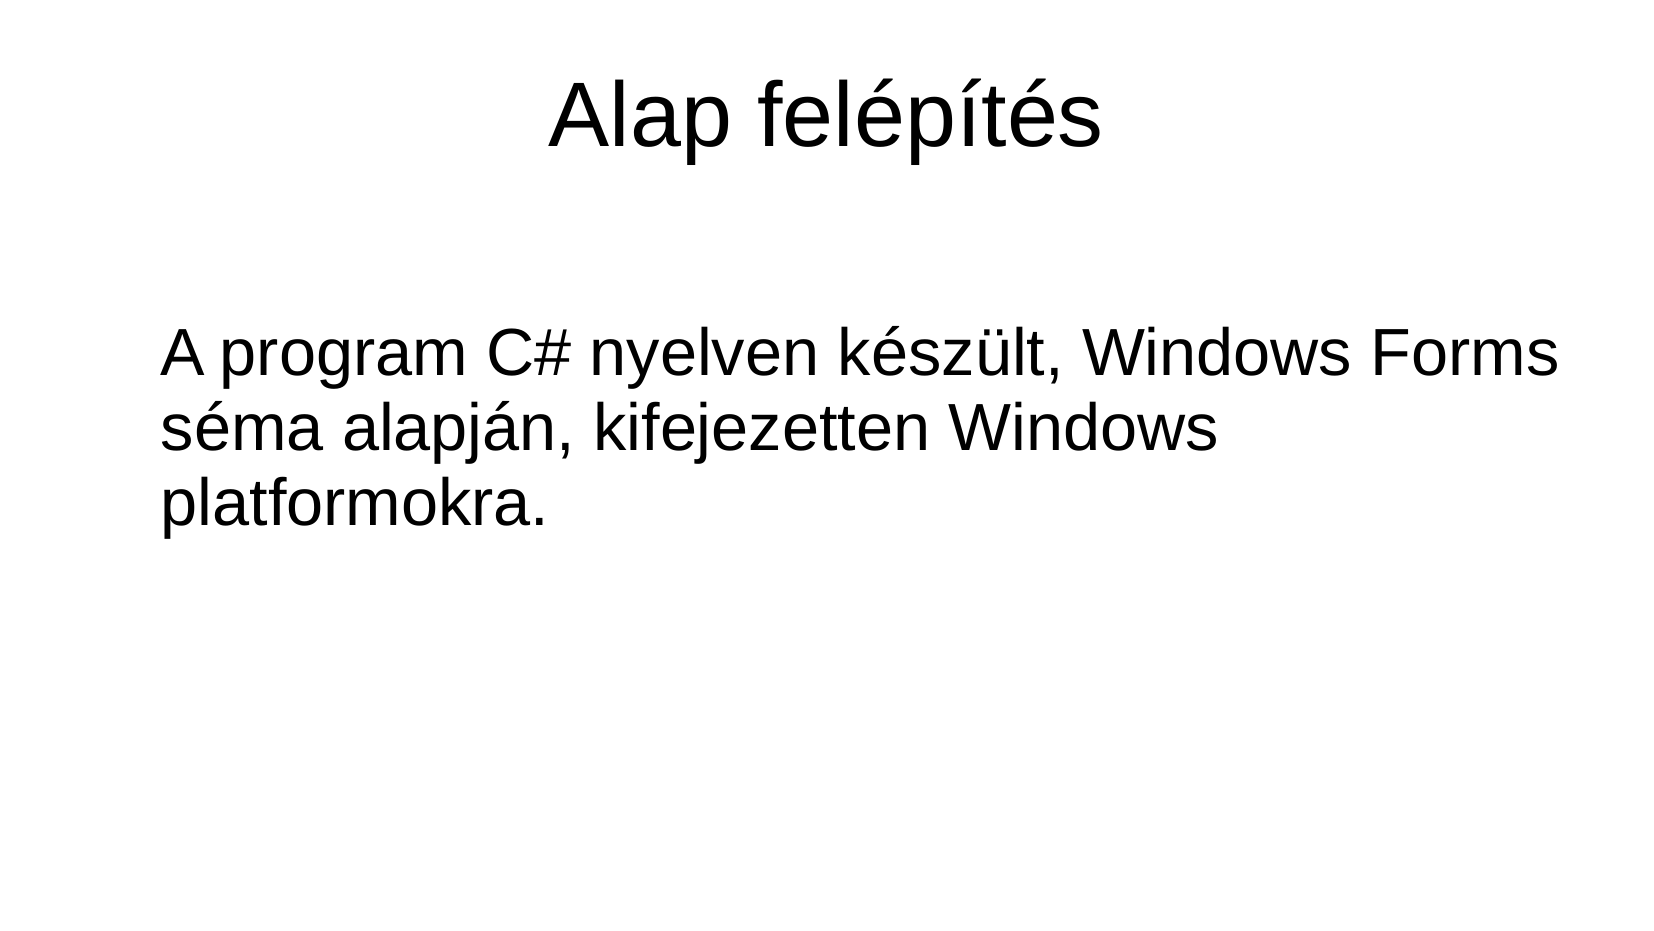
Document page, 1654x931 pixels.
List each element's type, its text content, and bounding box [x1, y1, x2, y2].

title Alap felépítés [82, 37, 1571, 193]
list A program C# nyelven készült, Windows Forms séma alapján, kifejezetten Windows platformokra. [90, 315, 1579, 855]
